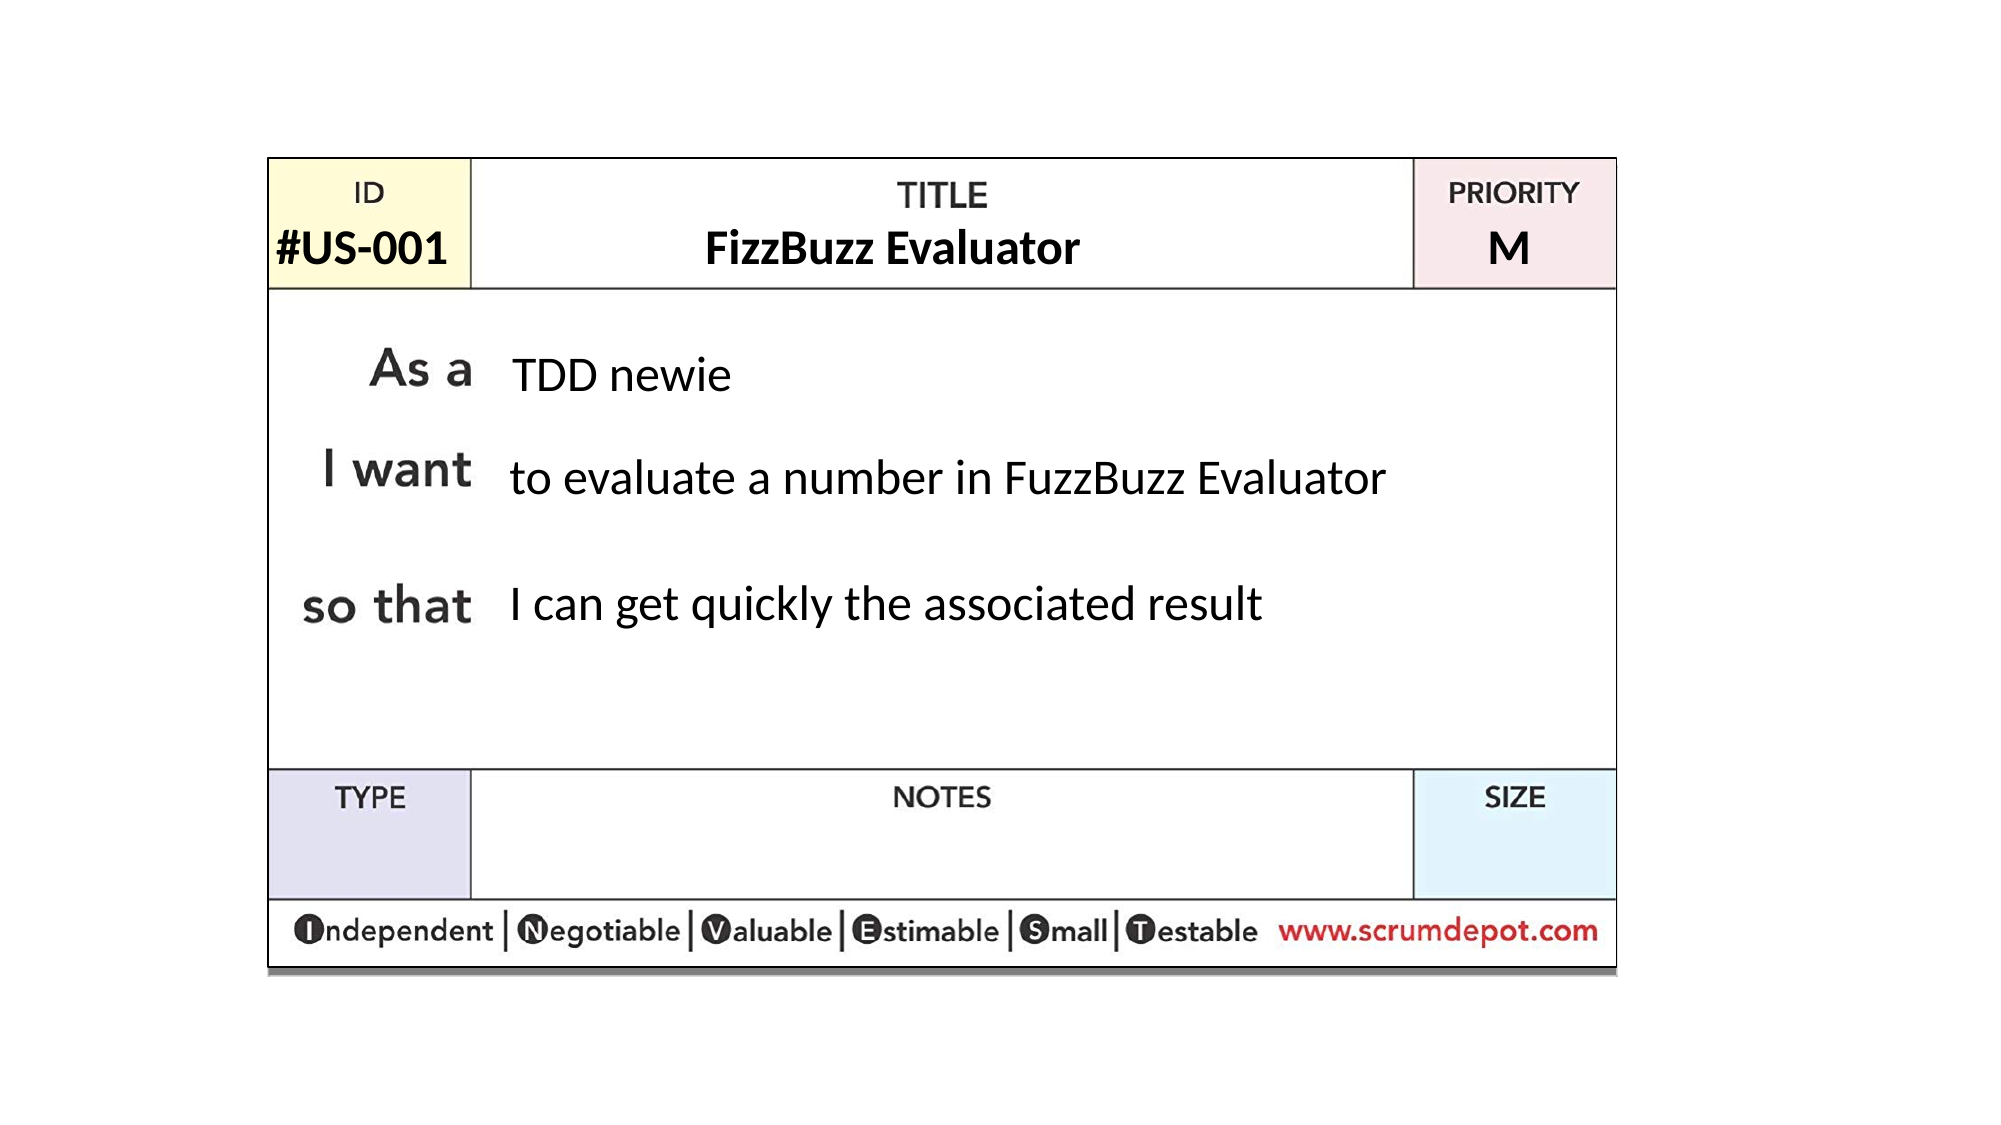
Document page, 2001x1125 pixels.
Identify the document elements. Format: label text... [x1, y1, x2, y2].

text_box FizzBuzz Evaluator [690, 207, 1194, 284]
text_box M [1472, 207, 1547, 284]
text_box I can get quickly the associated result [494, 562, 1310, 639]
text_box #US-001 [261, 207, 466, 284]
text_box TDD newie [497, 333, 822, 410]
text_box to evaluate a number in FuzzBuzz Evaluator [494, 436, 1503, 513]
picture [268, 158, 1616, 967]
